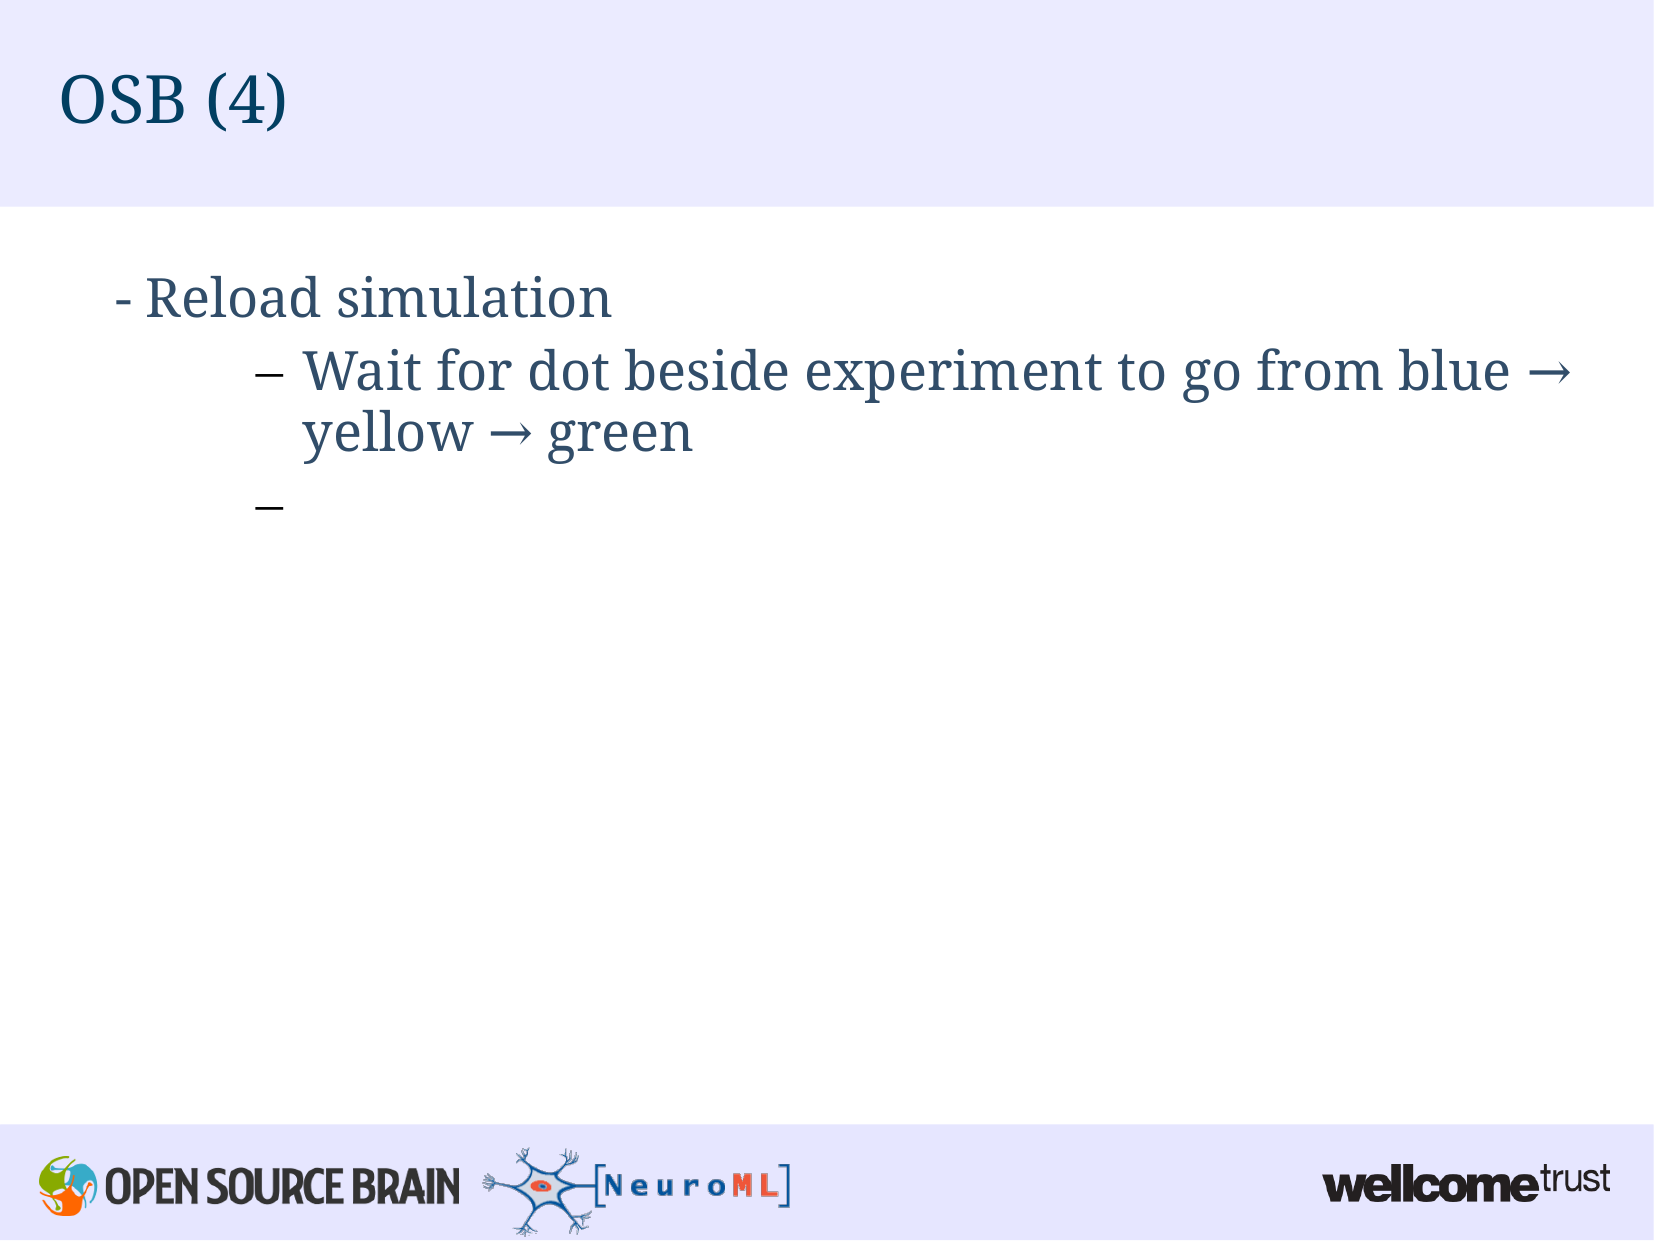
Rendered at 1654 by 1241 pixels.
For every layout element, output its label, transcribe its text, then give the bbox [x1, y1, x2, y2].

picture [1322, 1164, 1610, 1202]
picture [482, 1147, 790, 1237]
title OSB (4) [59, 29, 1591, 173]
list - Reload simulation Wait for dot beside experiment to go from blue → yellow → green [59, 265, 1591, 985]
picture [39, 1156, 459, 1216]
